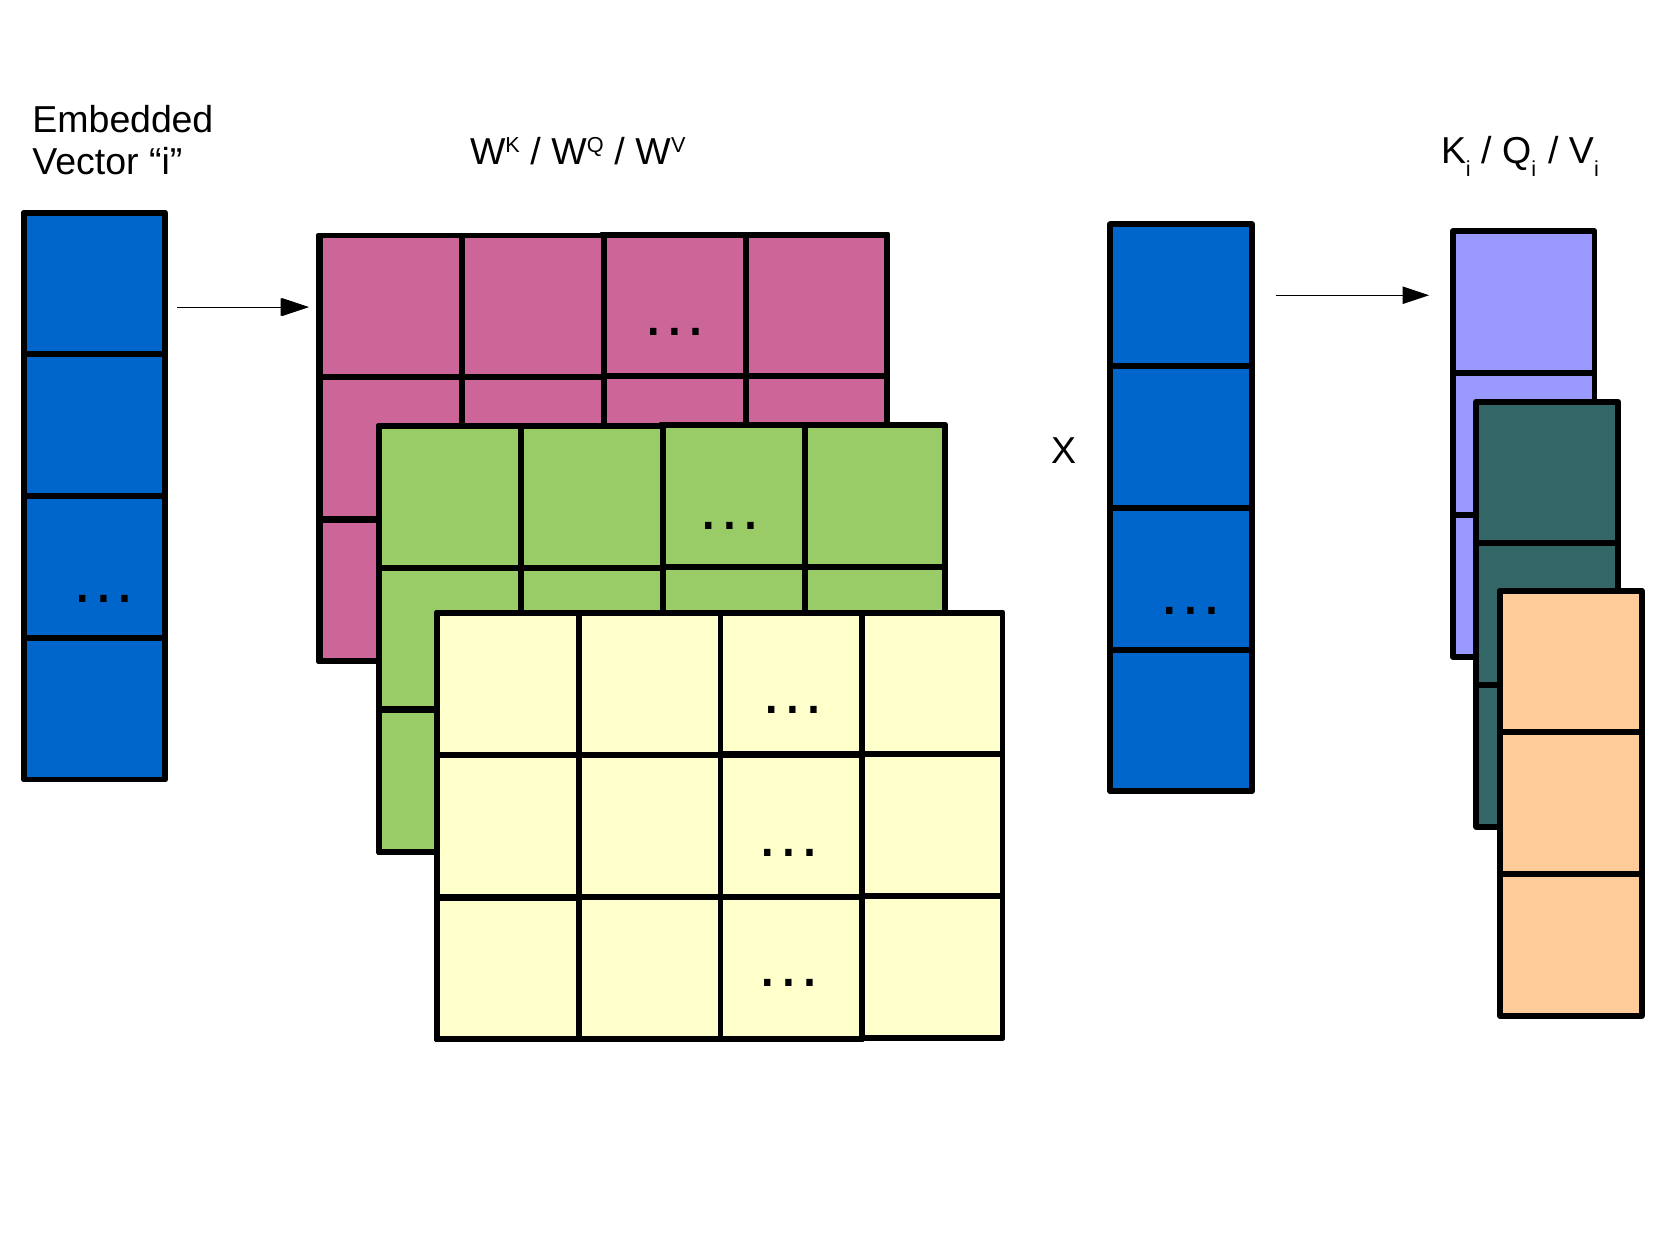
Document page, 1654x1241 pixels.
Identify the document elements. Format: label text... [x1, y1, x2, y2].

text_box [318, 234, 1003, 1040]
text_box … [673, 452, 788, 560]
text_box [23, 212, 166, 780]
text_box WK / WQ / WV [446, 72, 709, 189]
text_box … [732, 909, 847, 1017]
text_box … [1133, 537, 1248, 645]
text_box … [618, 259, 733, 367]
text_box … [736, 637, 851, 745]
text_box [1110, 224, 1252, 792]
text_box Embedded Vector “i” [8, 82, 485, 200]
text_box [1452, 249, 1642, 1016]
text_box … [47, 525, 162, 633]
text_box … [732, 779, 847, 887]
text_box Ki / Qi / Vi [1417, 71, 1630, 249]
text_box X [1027, 413, 1100, 524]
